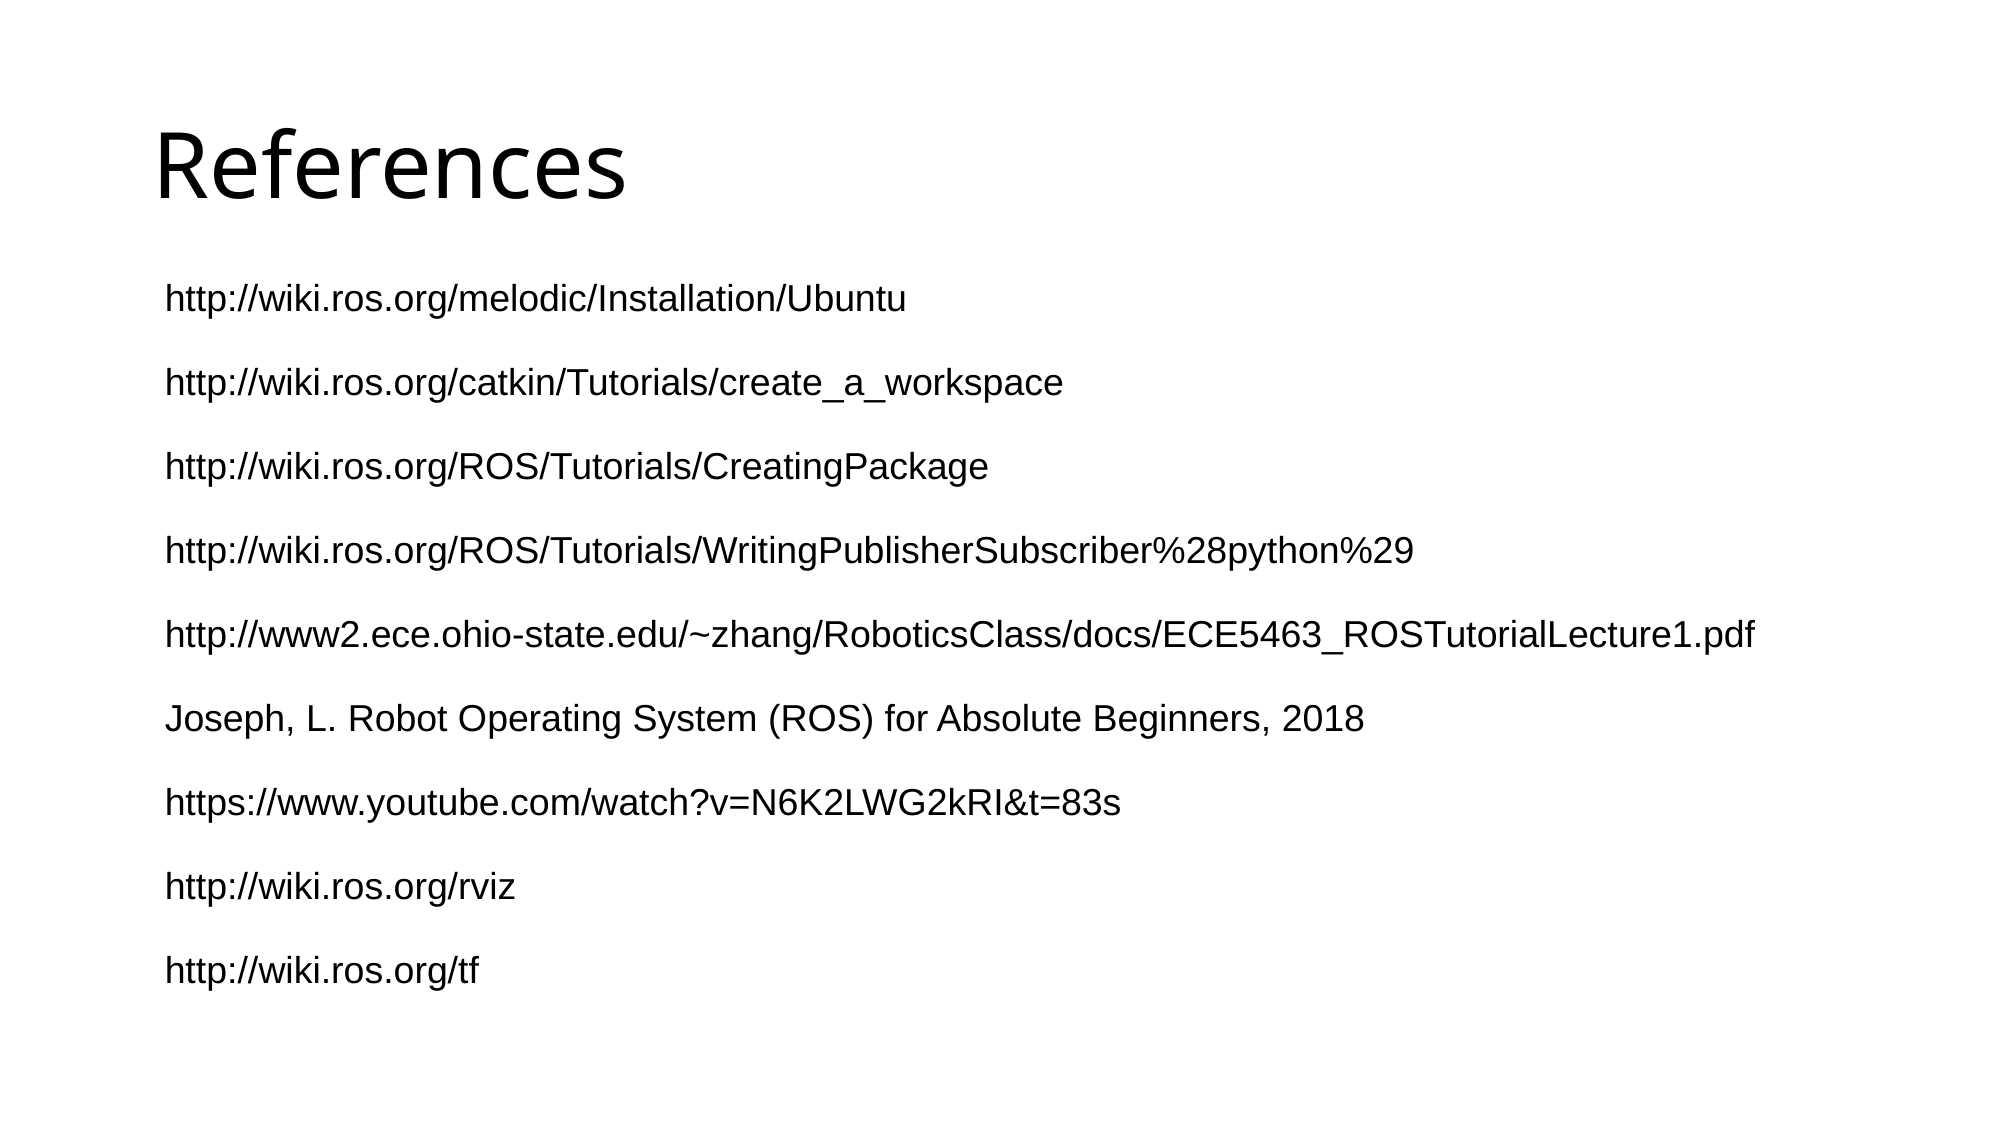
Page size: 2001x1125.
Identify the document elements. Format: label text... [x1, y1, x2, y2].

title References [137, 59, 1863, 278]
text_box http://wiki.ros.org/melodic/Installation/Ubuntu http://wiki.ros.org/catkin/Tutorials/create_a_workspace http://wiki.ros.org/ROS/Tutorials/CreatingPackage http://wiki.ros.org/ROS/Tutorials/WritingPublisherSubscriber%28python%29 http://www2.ece.ohio-state.edu/~zhang/RoboticsClass/docs/ECE5463_ROSTutorialLecture1.pdf Joseph, L. Robot Operating System (ROS) for Absolute Beginners, 2018 https://www.youtube.com/watch?v=N6K2LWG2kRI&t=83s http://wiki.ros.org/rviz http://wiki.ros.org/tf [150, 270, 1861, 1083]
